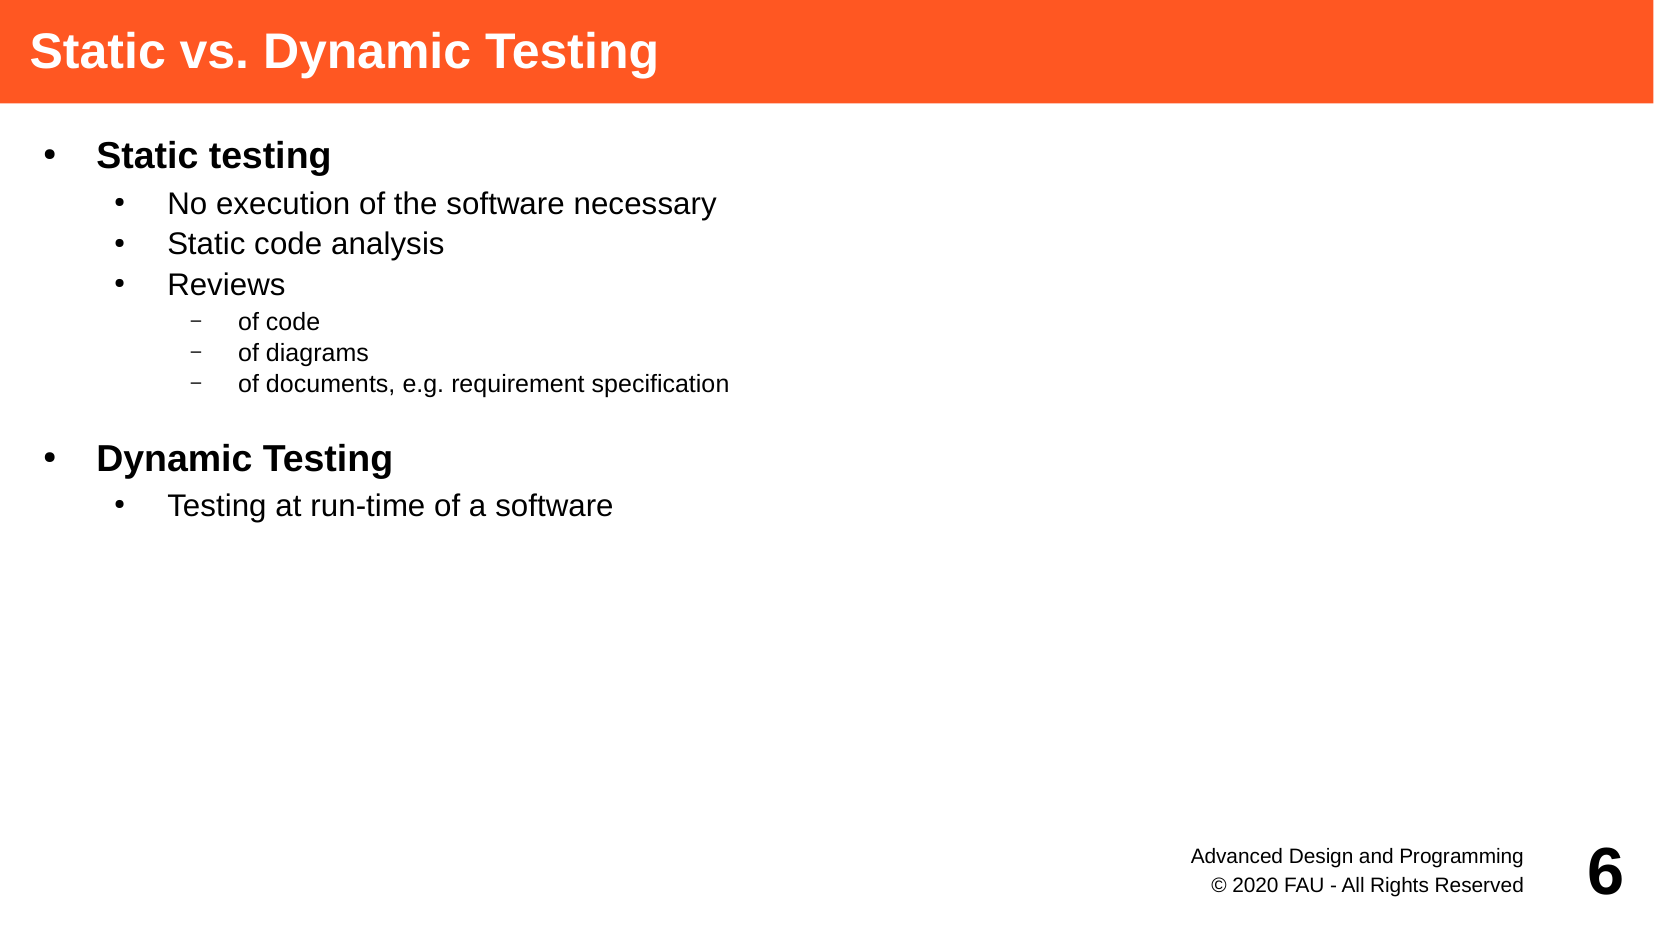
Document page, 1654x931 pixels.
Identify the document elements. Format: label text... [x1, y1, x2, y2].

list Static testing No execution of the software necessary Static code analysis Reviews of code of diagrams of documents, e.g. requirement specification Dynamic Testing Testing at run-time of a software [25, 135, 1621, 736]
title Static vs. Dynamic Testing [0, 0, 1654, 104]
